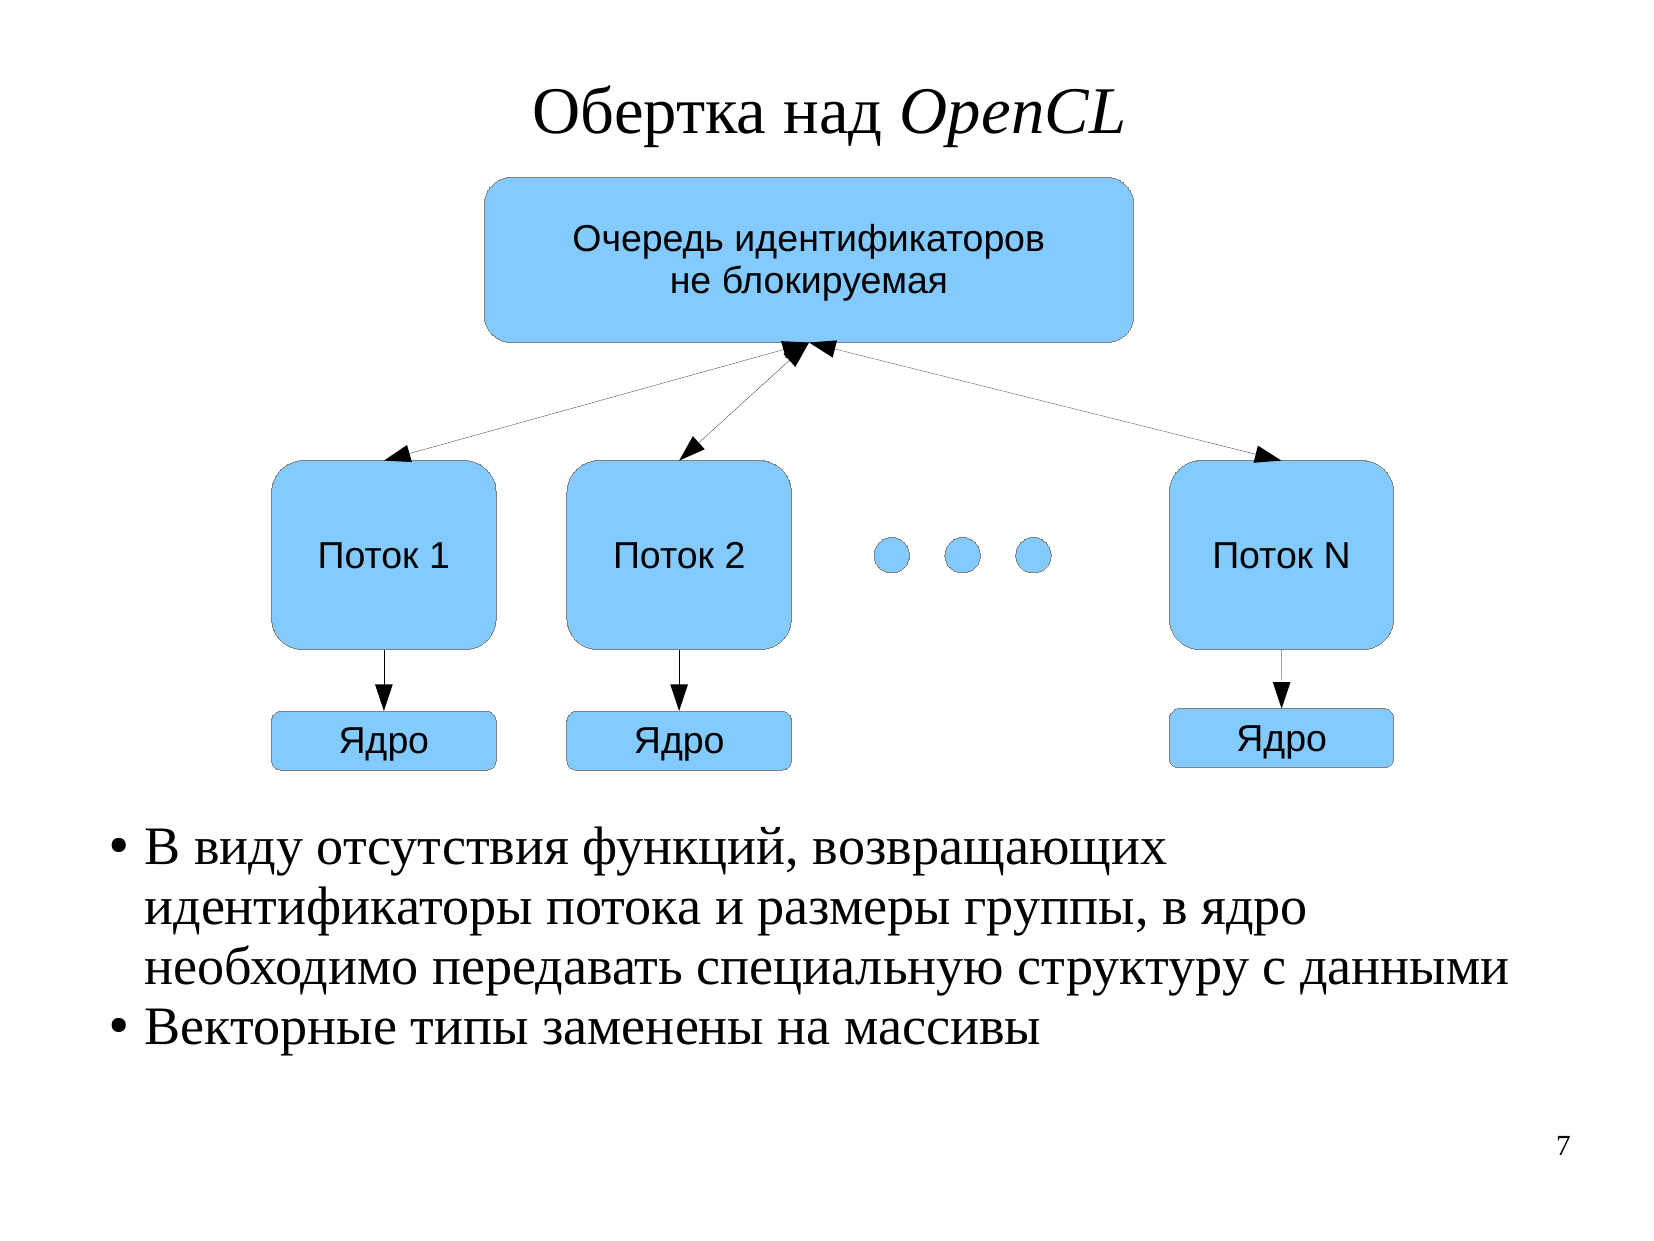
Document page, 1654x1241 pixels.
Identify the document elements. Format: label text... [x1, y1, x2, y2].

text_box Ядро [271, 711, 497, 771]
text_box Поток 1 [271, 460, 497, 650]
text_box Ядро [566, 711, 792, 771]
text_box [874, 537, 910, 573]
text_box Поток 2 [566, 460, 792, 650]
text_box [1015, 537, 1052, 573]
text_box Обертка над OpenCL [518, 66, 1142, 156]
text_box Очередь идентификаторов не блокируемая [484, 177, 1134, 343]
text_box [944, 537, 981, 573]
text_box Поток N [1169, 460, 1394, 650]
text_box В виду отсутствия функций, возвращающих идентификаторы потока и размеры группы, в ядро необходимо передавать специальную структуру с данными Векторные типы заменены на массивы [94, 809, 1560, 1069]
text_box Ядро [1169, 708, 1394, 768]
